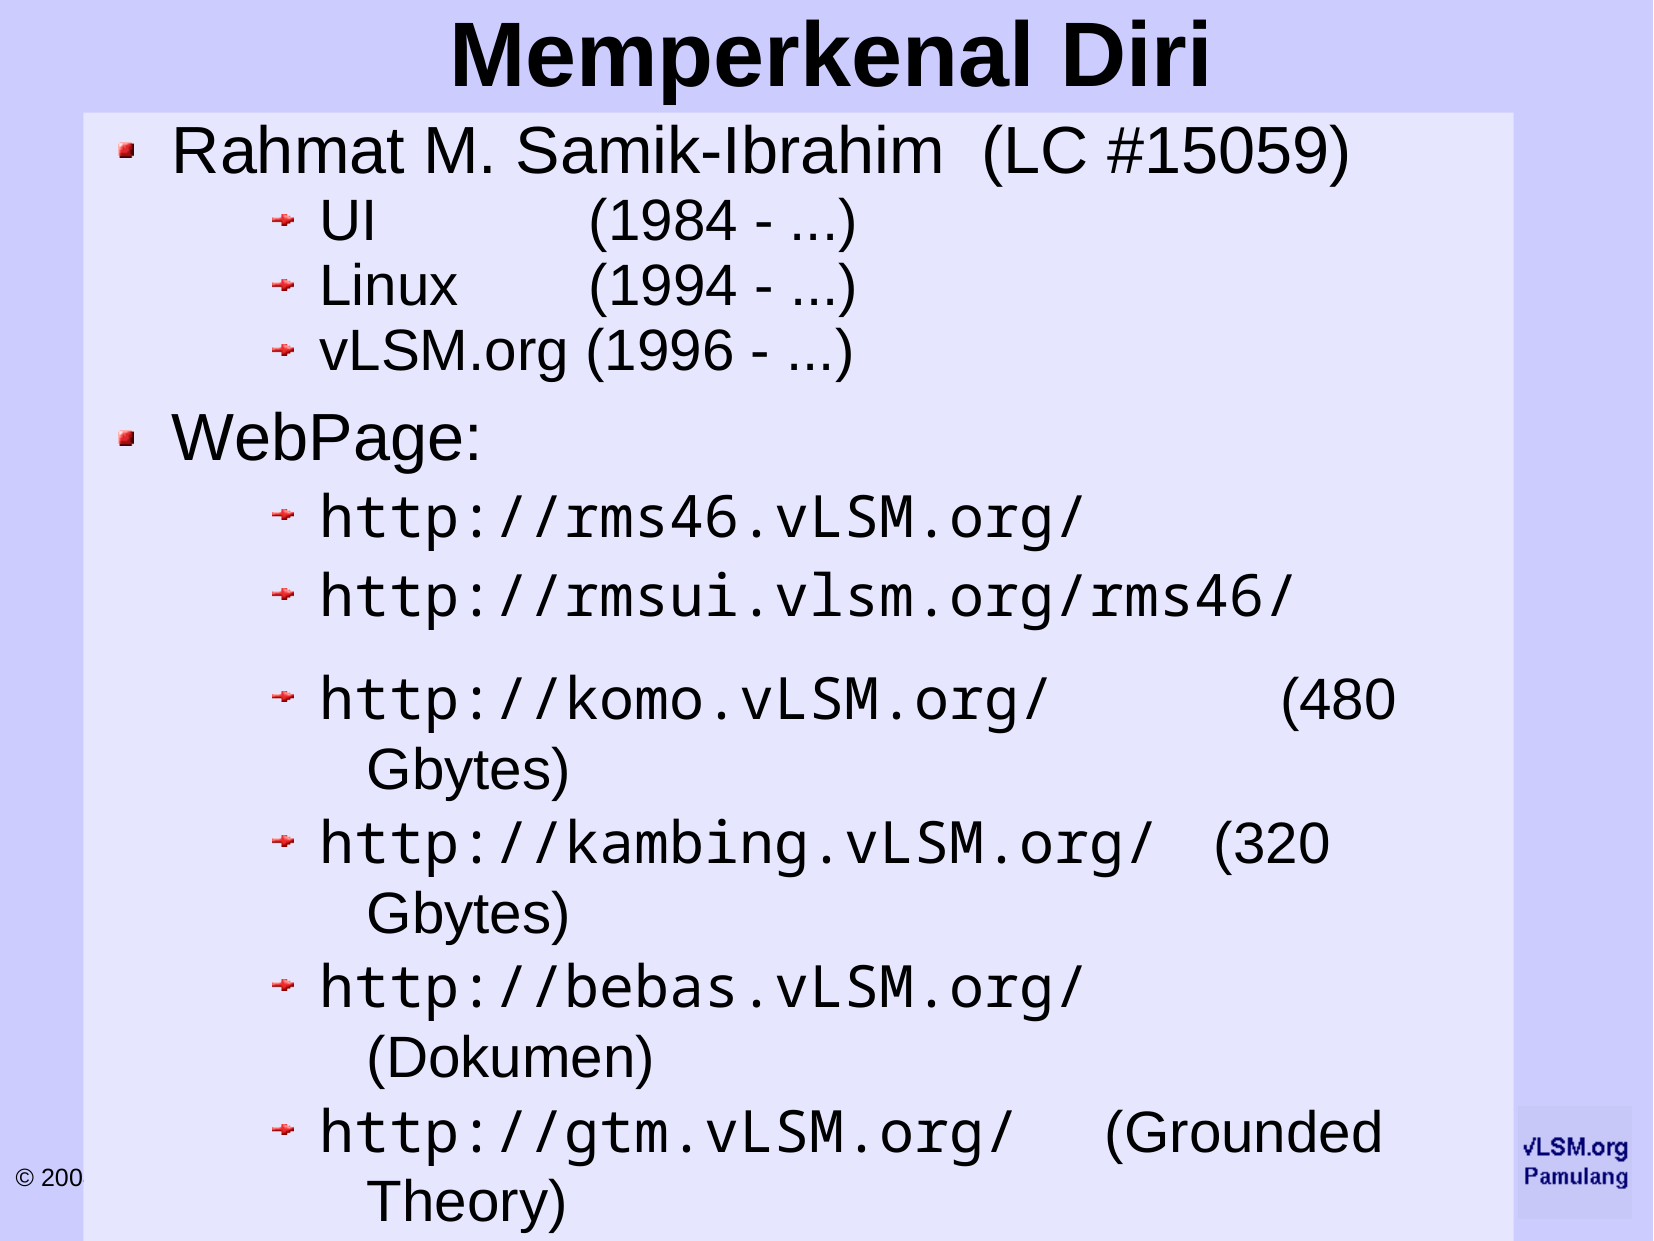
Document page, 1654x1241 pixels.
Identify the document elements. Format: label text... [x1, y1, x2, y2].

list Rahmat M. Samik-Ibrahim (LC #15059) UI (1984 - ...) Linux (1994 - ...) vLSM.org (1996 - ...) WebPage: http://rms46.vLSM.org/ http://rmsui.vlsm.org/rms46/ http://komo.vLSM.org/ (480 Gbytes) http://kambing.vLSM.org/ (320 Gbytes) http://bebas.vLSM.org/ (Dokumen) http://gtm.vLSM.org/ (Grounded Theory) http://www.sdn.or.id/ (SDN UNDP) http://de2.vlsm.org/ (De2: distro Linux) [83, 112, 1514, 1134]
title Memperkenal Diri [39, 0, 1624, 110]
picture [1518, 1106, 1632, 1219]
